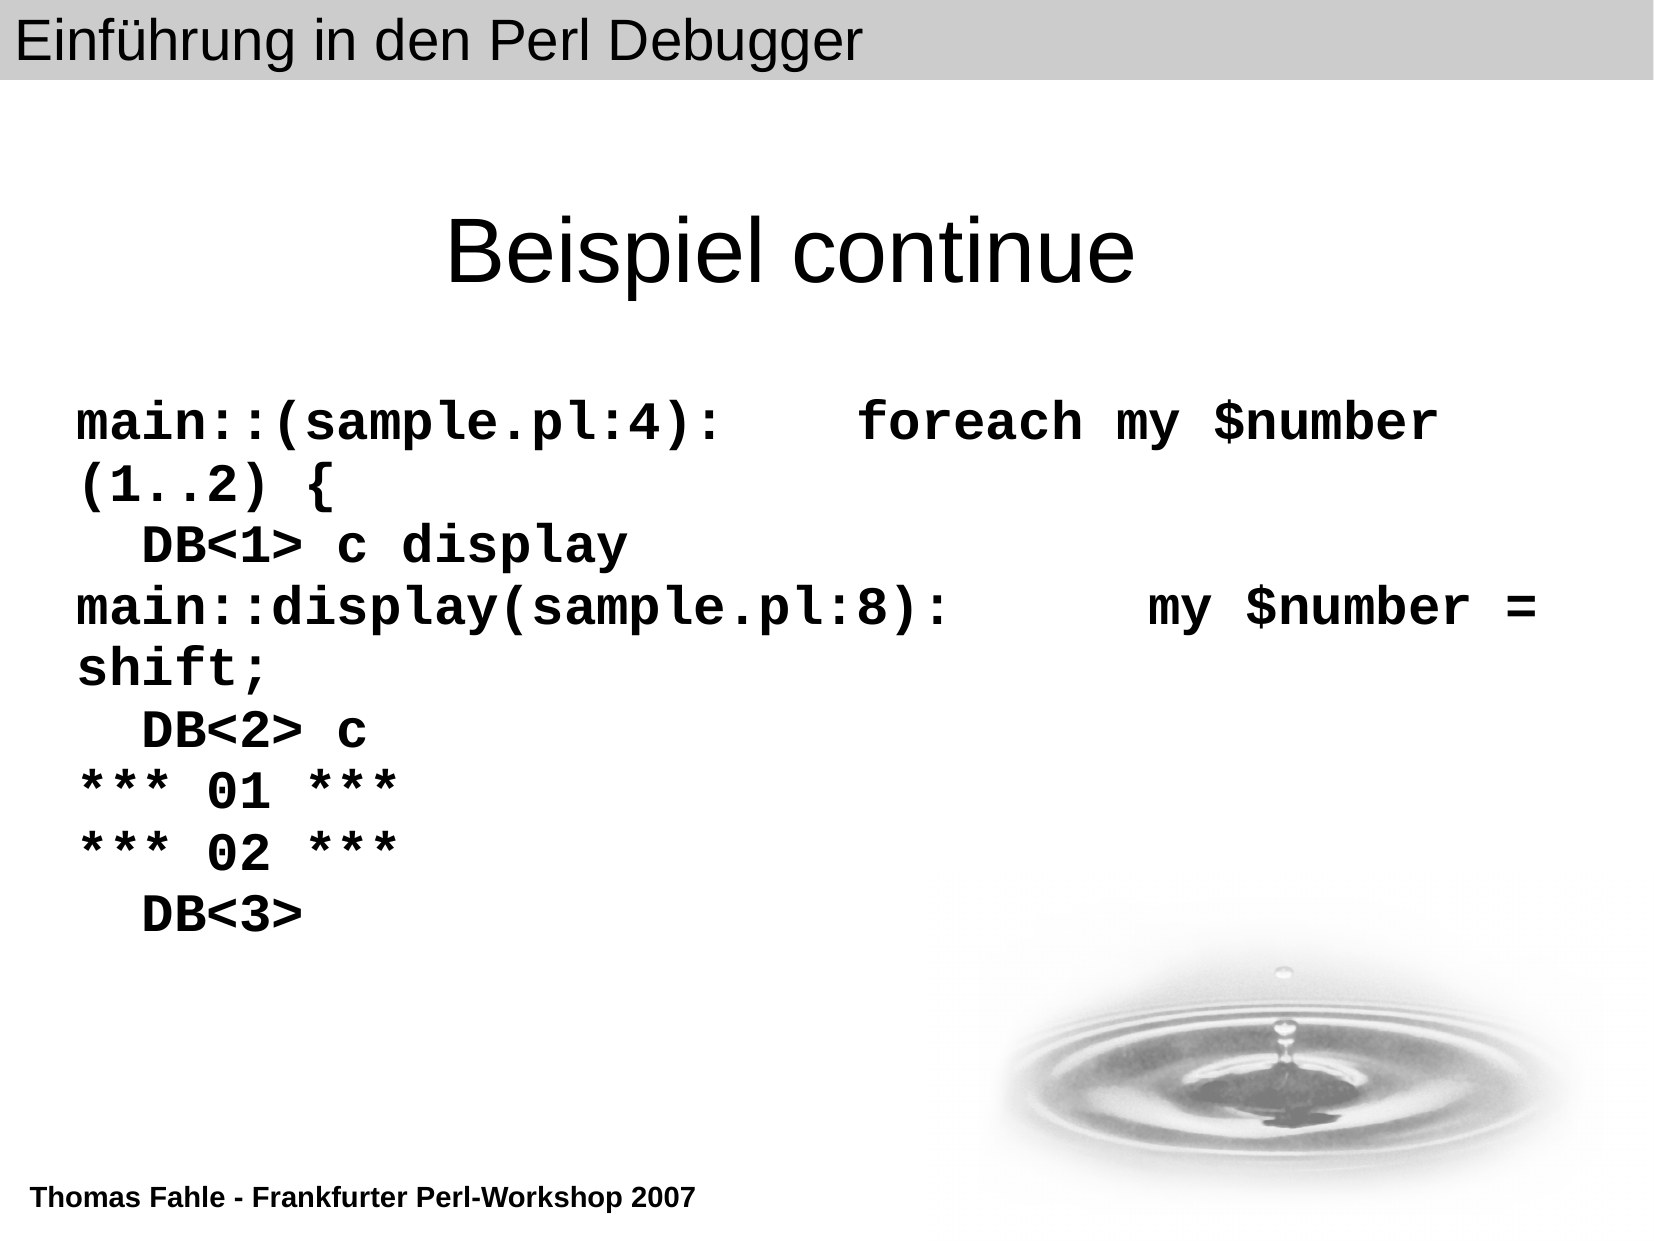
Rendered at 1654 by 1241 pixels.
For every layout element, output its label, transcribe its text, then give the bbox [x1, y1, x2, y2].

subtitle main::(sample.pl:4): foreach my $number (1..2) { DB<1> c display main::display(sample.pl:8): my $number = shift; DB<2> c *** 01 *** *** 02 *** DB<3> [76, 375, 1565, 968]
picture [0, 80, 1654, 1241]
title Beispiel continue [47, 147, 1536, 355]
